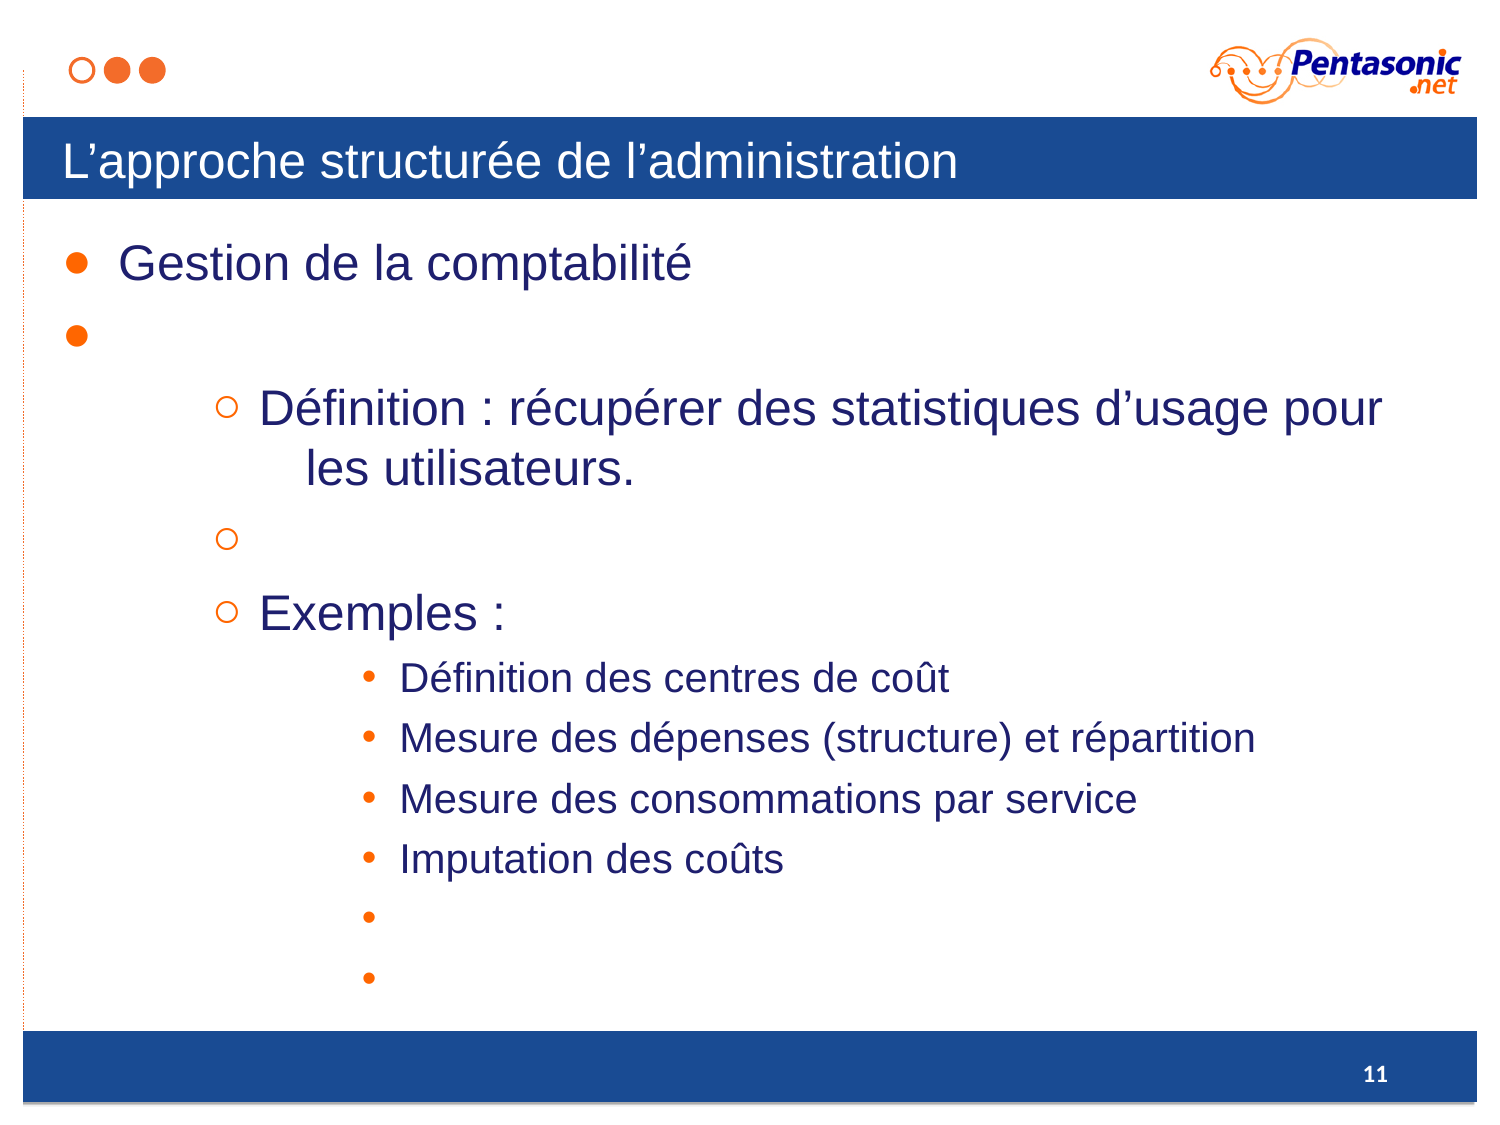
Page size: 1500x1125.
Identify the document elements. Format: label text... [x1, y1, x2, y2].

list Gestion de la comptabilité Définition : récupérer des statistiques d’usage pour les utilisateurs. Exemples : Définition des centres de coût Mesure des dépenses (structure) et répartition Mesure des consommations par service Imputation des coûts [46, 222, 1454, 1008]
text_box 11 [1347, 1042, 1477, 1103]
title L’approche structurée de l’administration [46, 117, 1454, 200]
